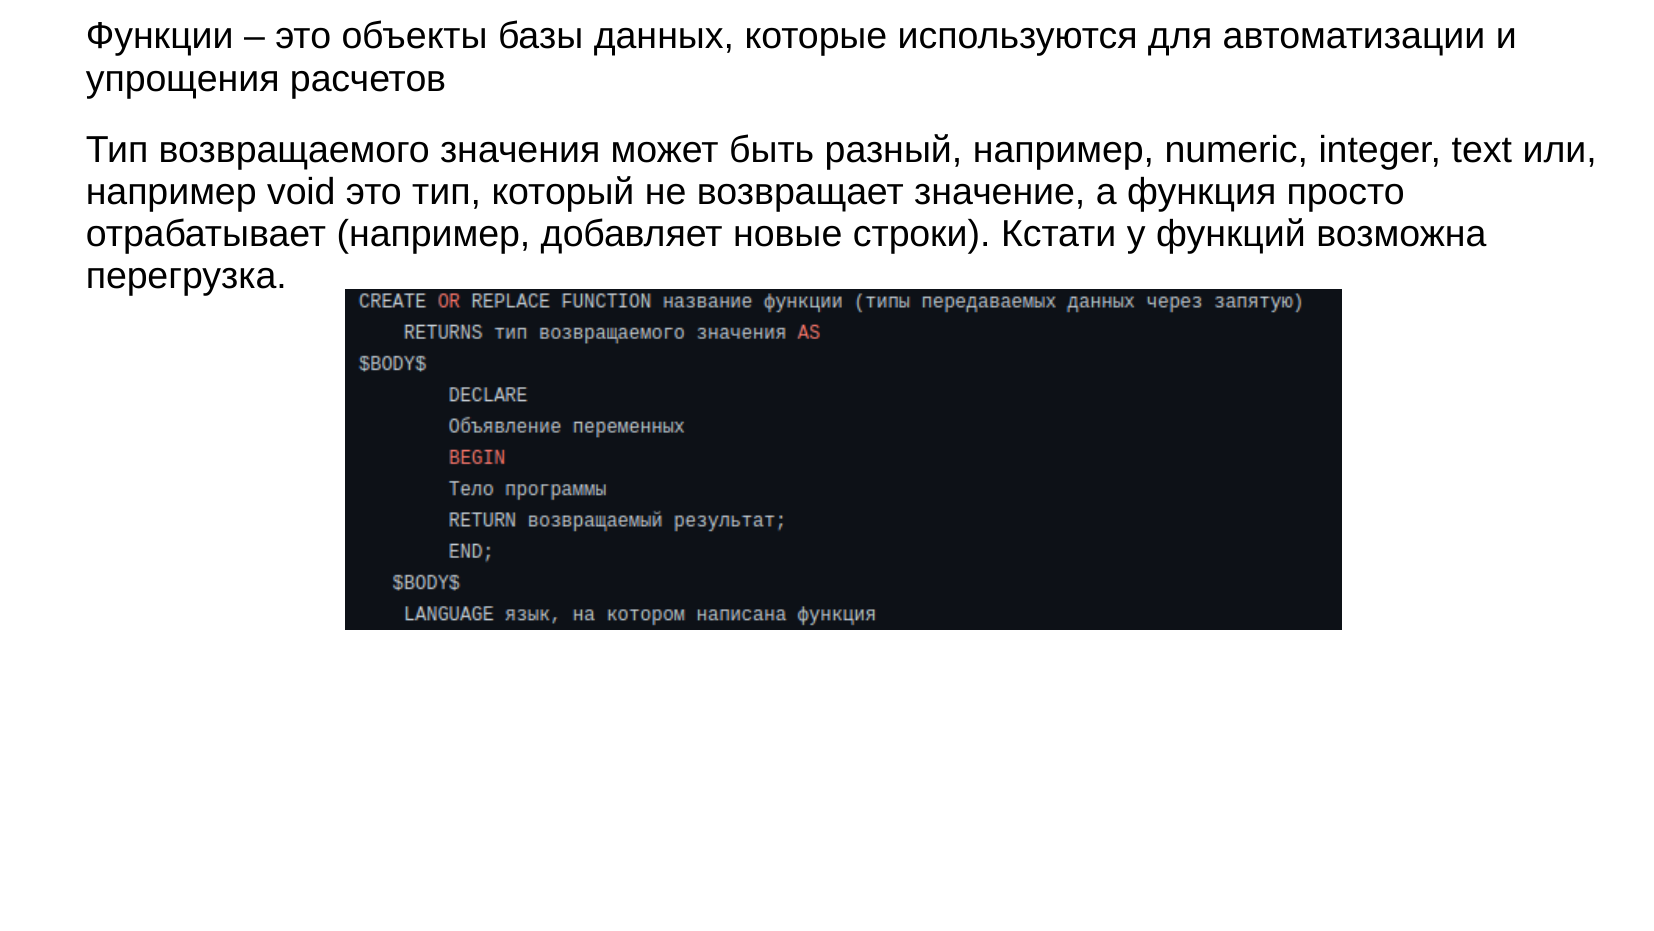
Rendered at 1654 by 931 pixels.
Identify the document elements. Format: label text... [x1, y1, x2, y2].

picture [345, 289, 1342, 631]
list Функции – это объекты базы данных, которые используются для автоматизации и упрощения расчетов Тип возвращаемого значения может быть разный, например, numeric, integer, text или, например void это тип, который не возвращает значение, а функция просто отрабатывает (например, добавляет новые строки). Кстати у функций возможна перегрузка. [15, 15, 1636, 886]
